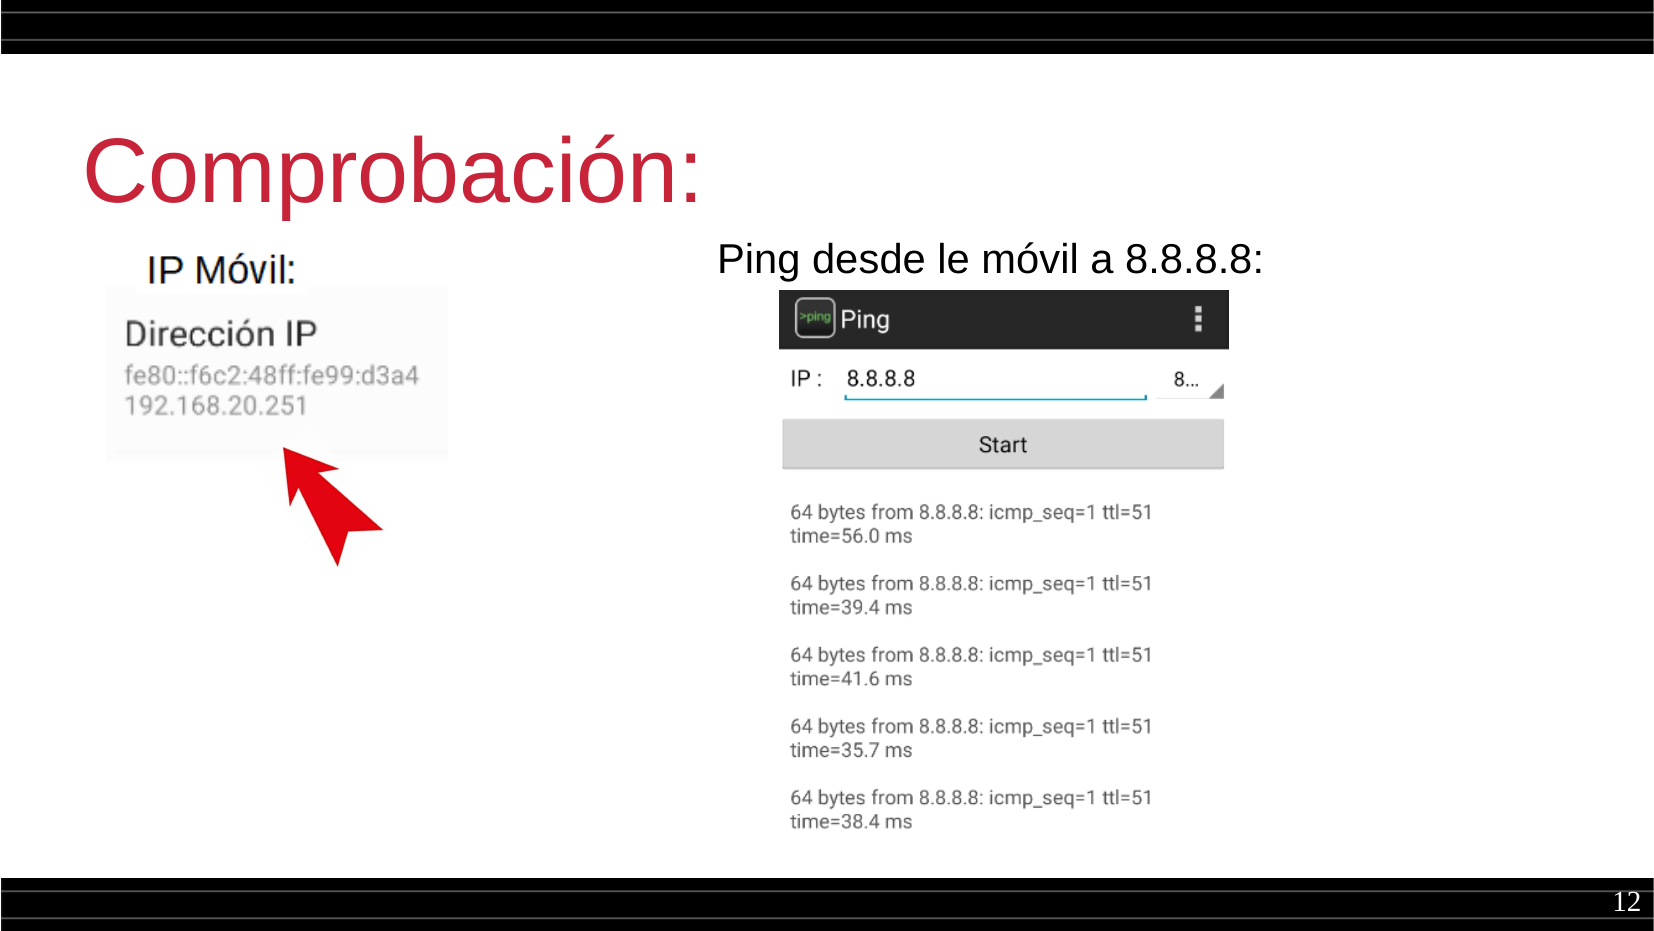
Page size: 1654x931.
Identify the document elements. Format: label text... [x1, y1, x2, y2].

title Comprobación: [82, 92, 1571, 236]
picture [779, 290, 1229, 839]
picture [106, 247, 448, 571]
list Ping desde le móvil a 8.8.8.8: [82, 236, 1571, 722]
picture [1, 0, 1654, 54]
picture [1, 878, 1654, 931]
